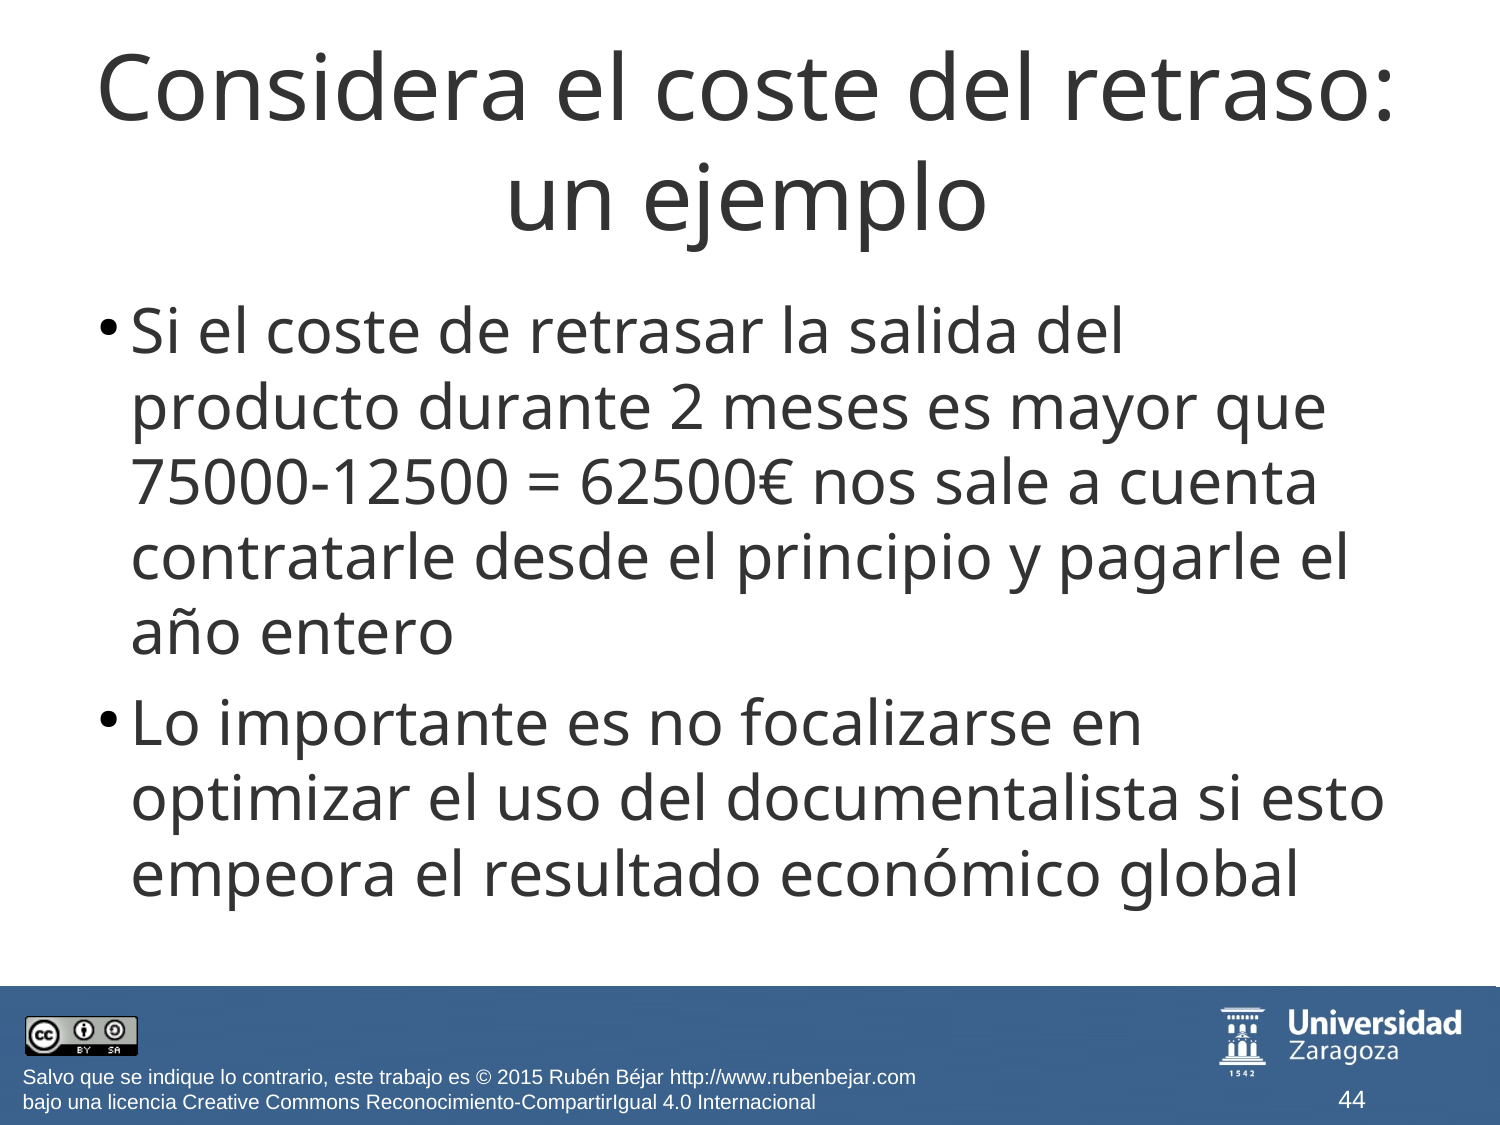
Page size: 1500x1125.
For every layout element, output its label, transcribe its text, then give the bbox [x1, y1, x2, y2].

picture [0, 986, 1500, 1125]
list Si el coste de retrasar la salida del producto durante 2 meses es mayor que 75000-12500 = 62500€ nos sale a cuenta contratarle desde el principio y pagarle el año entero Lo importante es no focalizarse en optimizar el uso del documentalista si esto empeora el resultado económico global [82, 283, 1418, 957]
title Considera el coste del retraso: un ejemplo [74, 20, 1420, 257]
